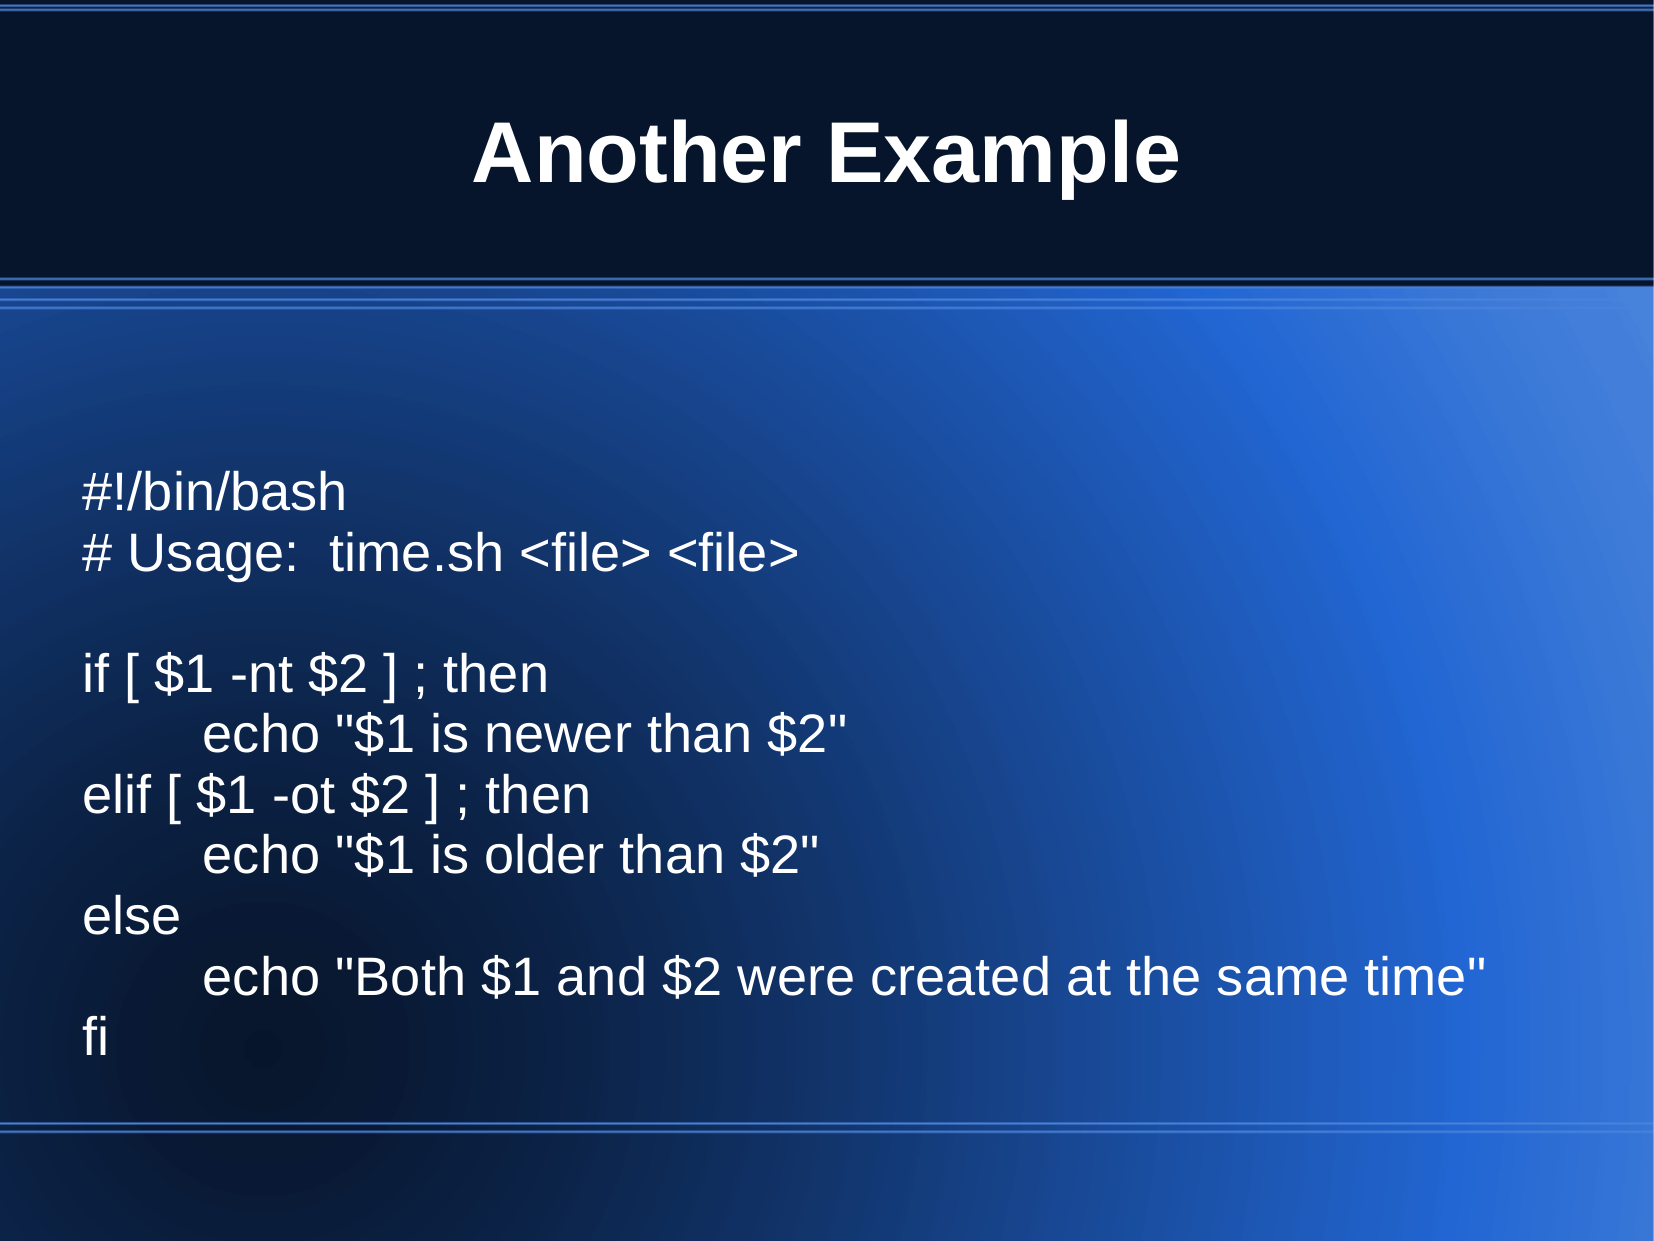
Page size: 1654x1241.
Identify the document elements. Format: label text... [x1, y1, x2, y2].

picture [0, 0, 1654, 1241]
subtitle #!/bin/bash # Usage: time.sh <file> <file> if [ $1 -nt $2 ] ; then echo "$1 is newer than $2" elif [ $1 -ot $2 ] ; then echo "$1 is older than $2" else echo "Both $1 and $2 were created at the same time" fi [82, 355, 1571, 1174]
title Another Example [82, 49, 1571, 257]
